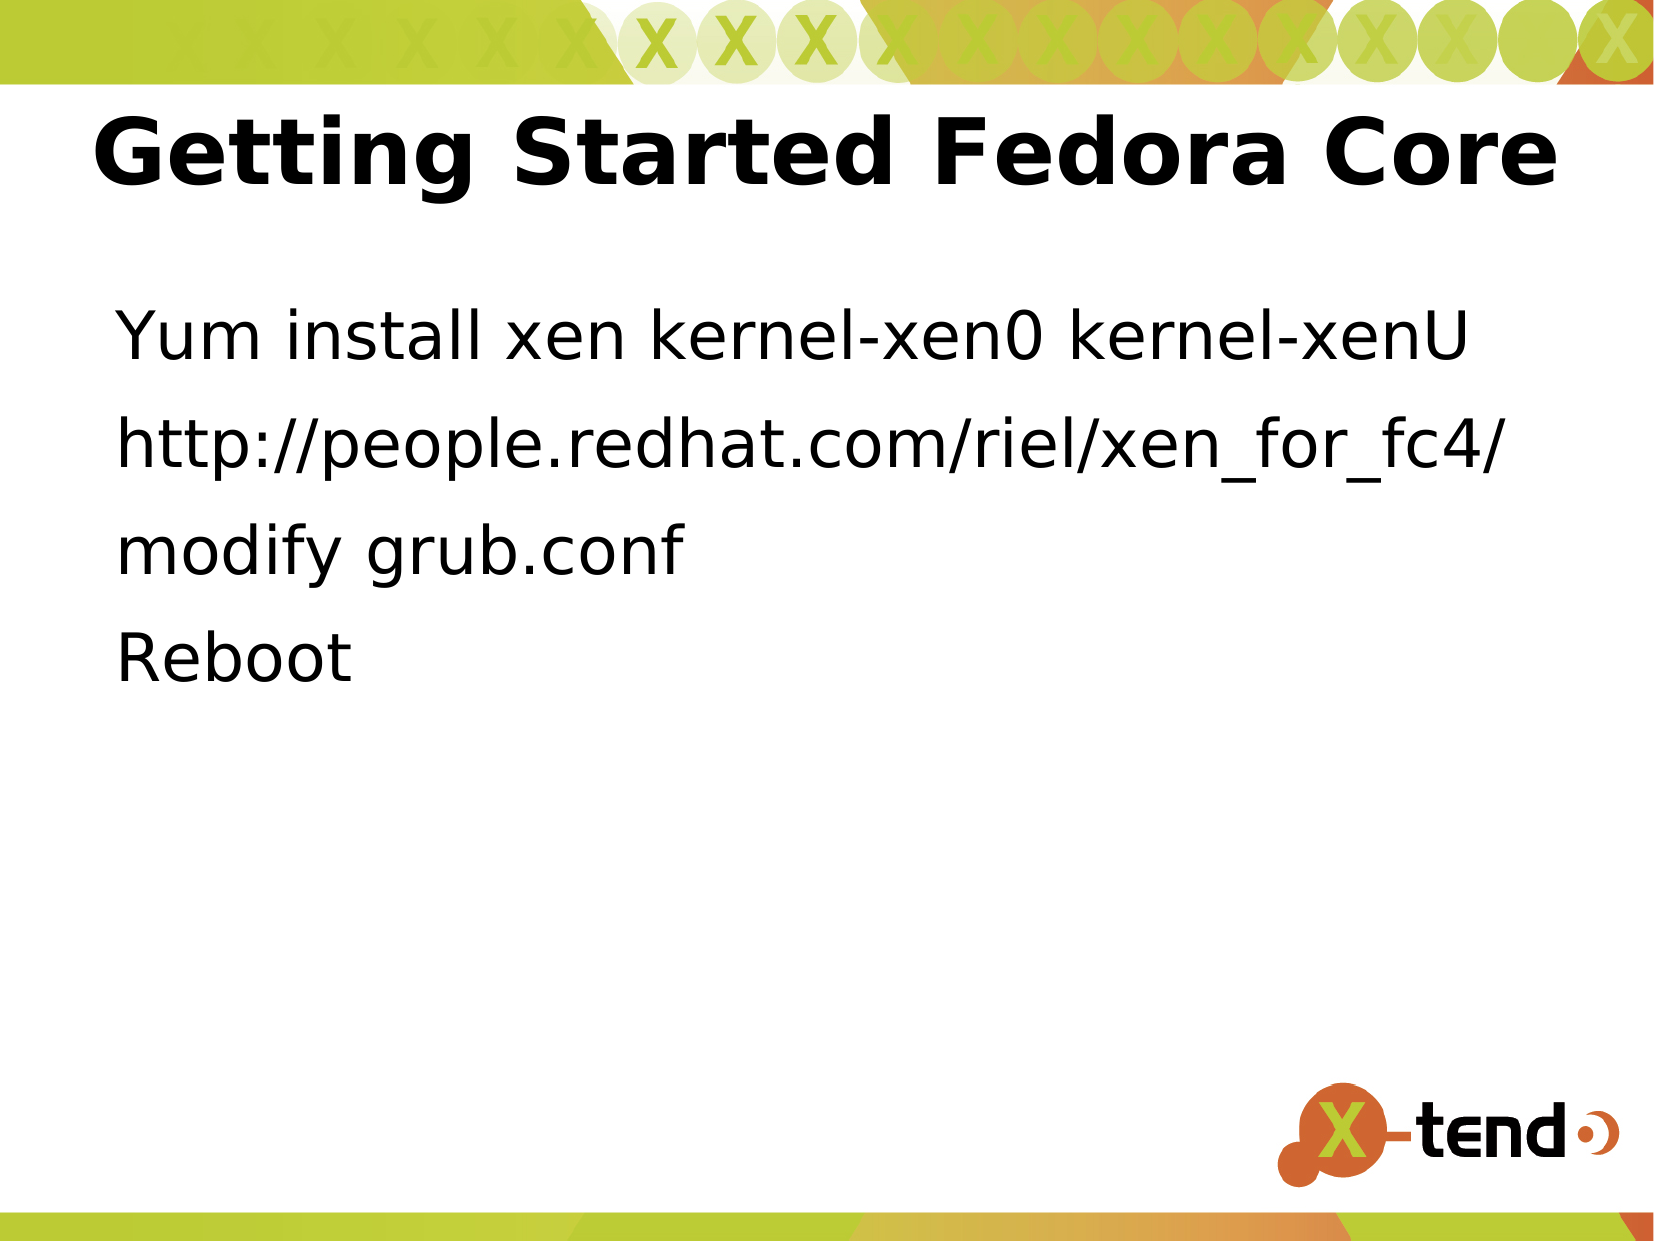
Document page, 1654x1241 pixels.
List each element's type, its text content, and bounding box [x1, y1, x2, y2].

list Yum install xen kernel-xen0 kernel-xenU http://people.redhat.com/riel/xen_for_fc4/ modify grub.conf Reboot [82, 290, 1571, 1125]
picture [0, 0, 1654, 1241]
title Getting Started Fedora Core [82, 49, 1571, 257]
